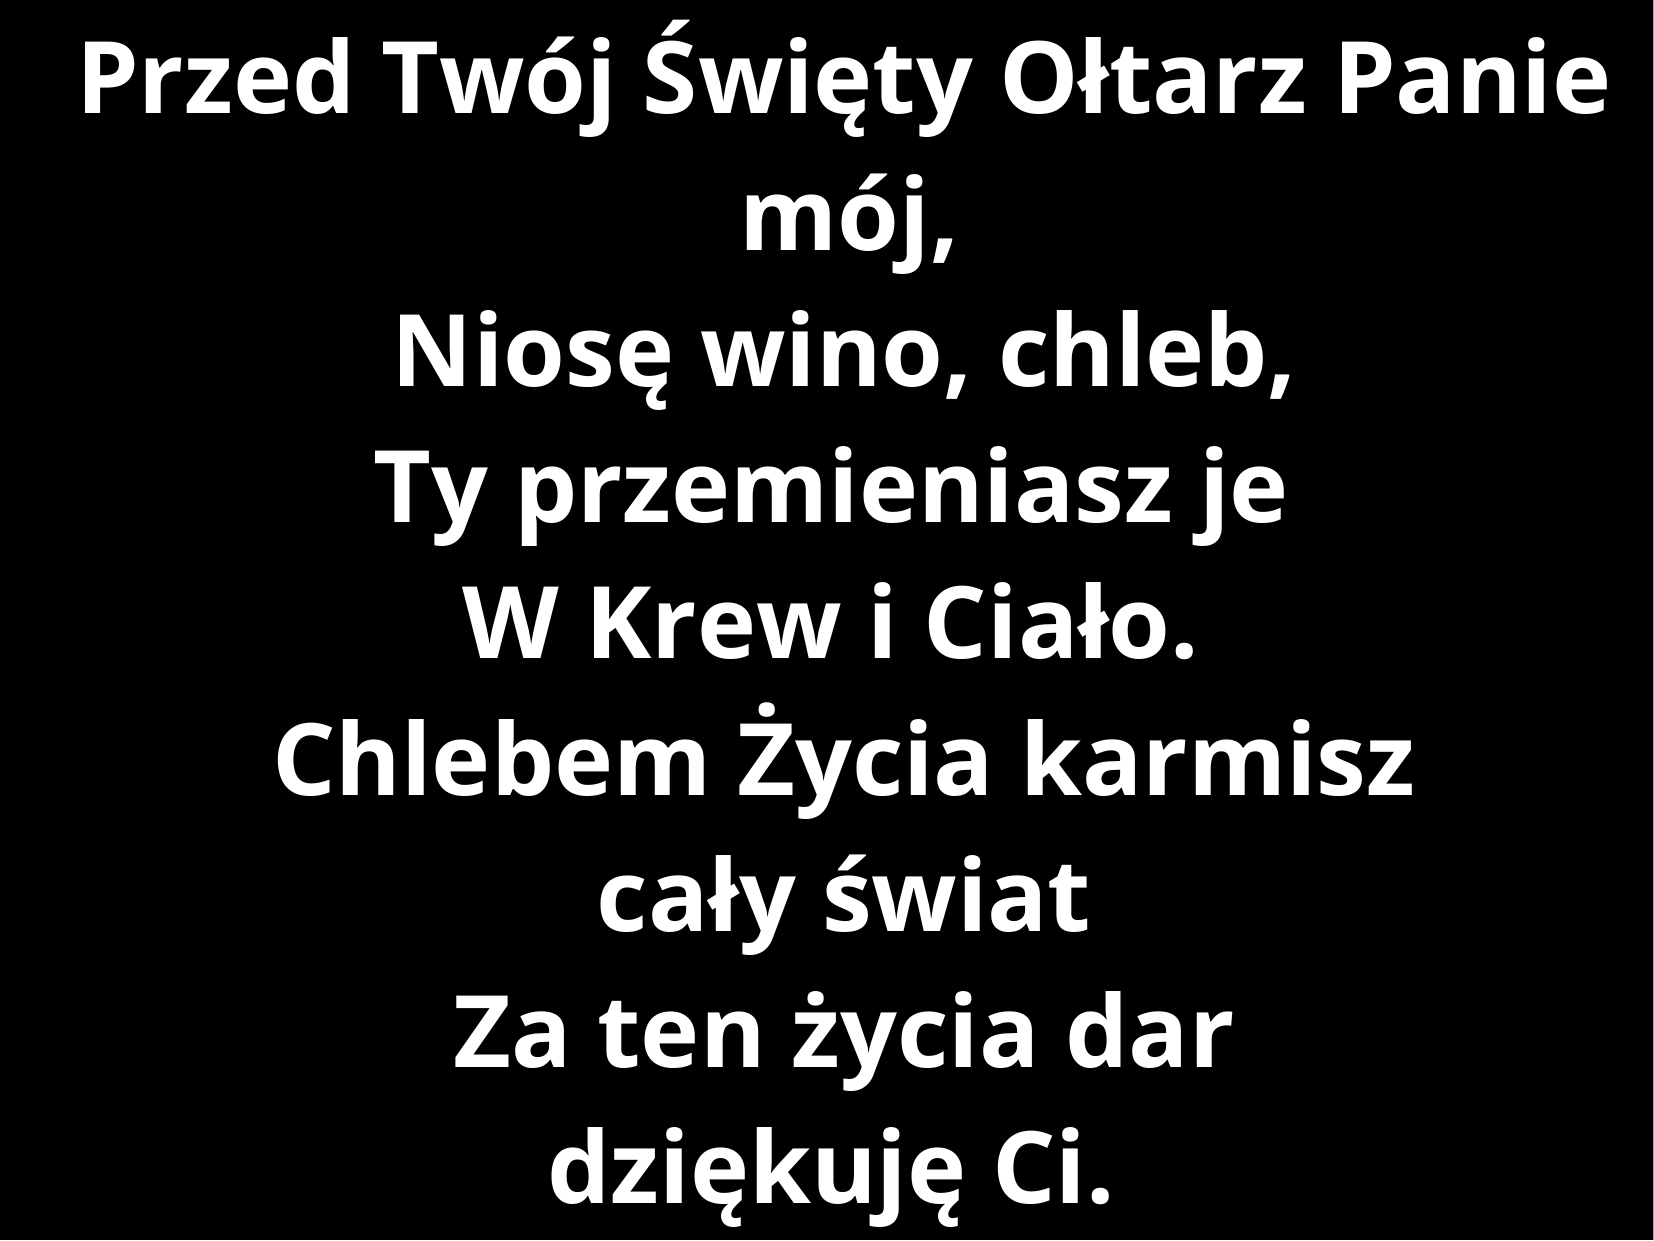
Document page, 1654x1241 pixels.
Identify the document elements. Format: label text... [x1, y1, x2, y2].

subtitle Przed Twój Święty Ołtarz Panie mój, Niosę wino, chleb, Ty przemieniasz je W Krew i Ciało. Chlebem Życia karmisz cały świat Za ten życia dar dziękuję Ci. [0, 0, 1654, 1241]
